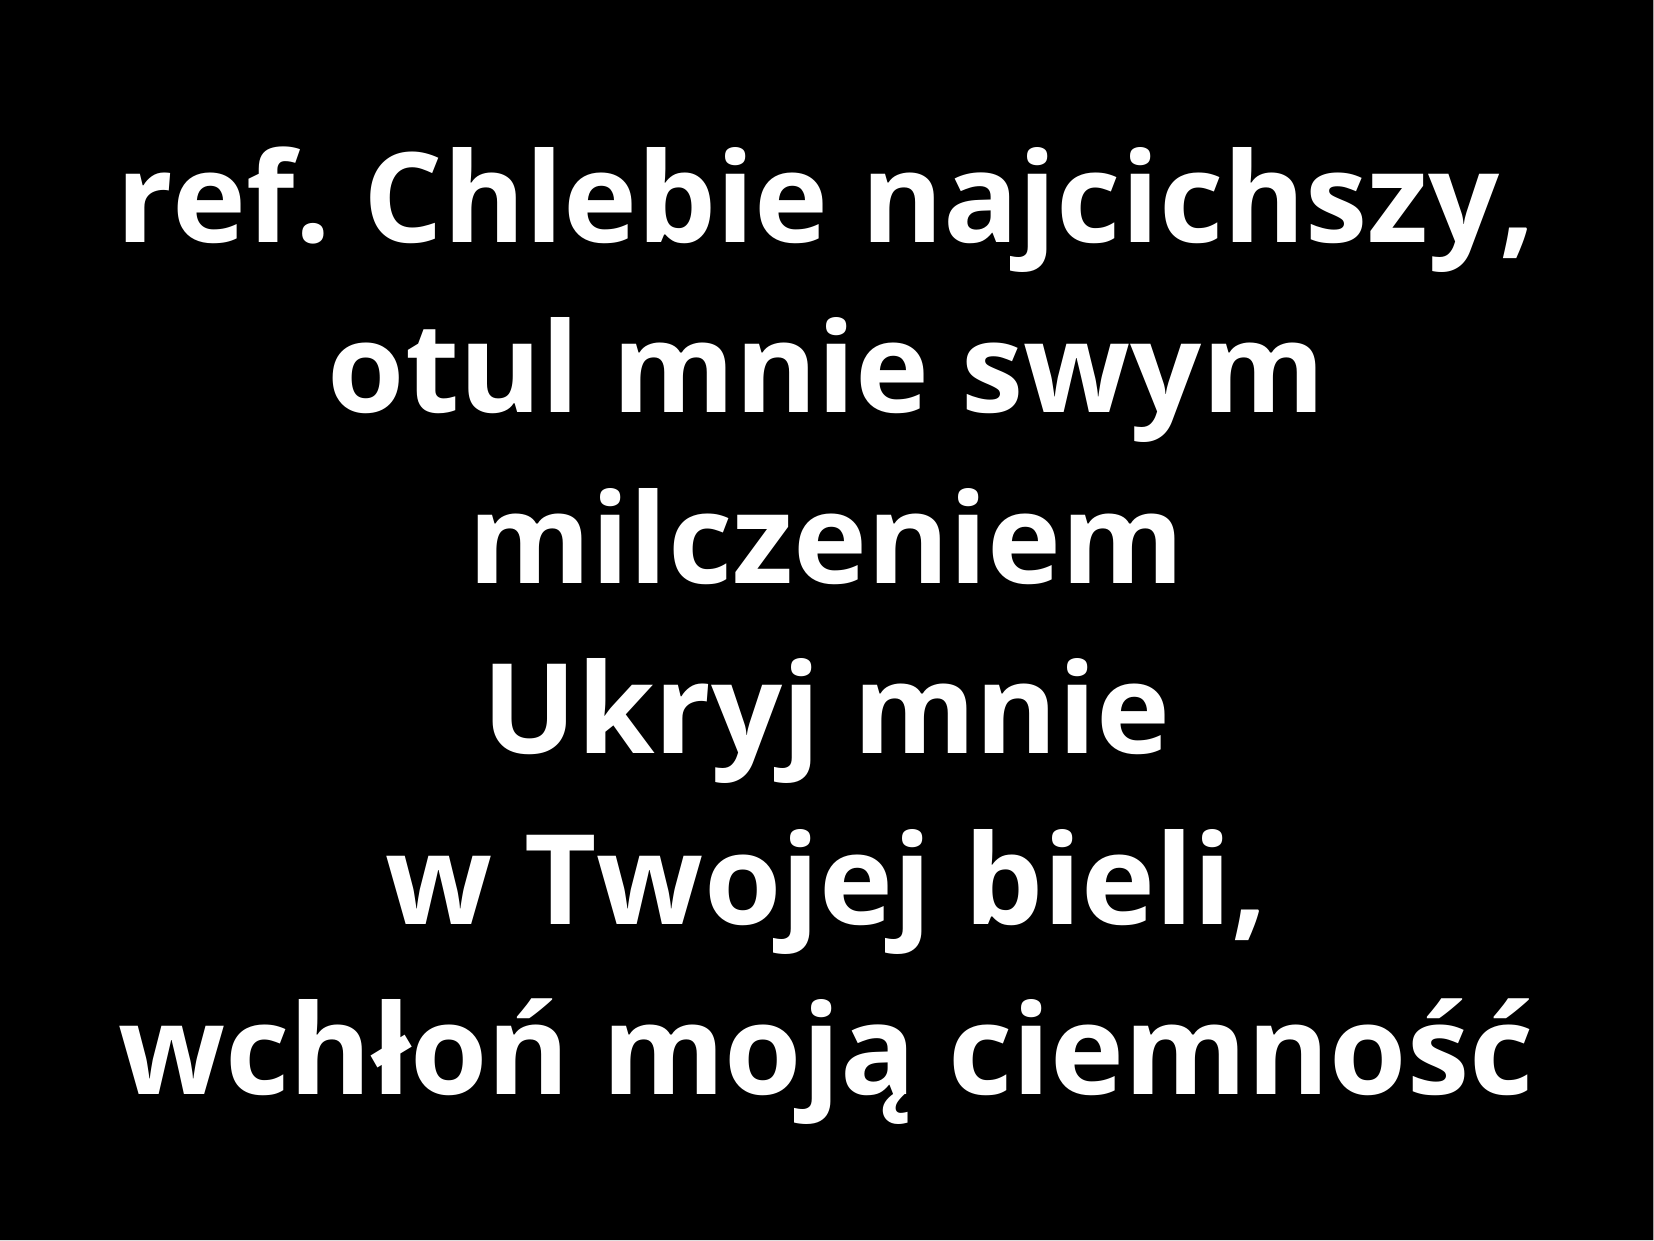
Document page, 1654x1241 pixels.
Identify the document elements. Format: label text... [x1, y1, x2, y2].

title ref. Chlebie najcichszy, otul mnie swym milczeniem Ukryj mnie w Twojej bieli, wchłoń moją ciemność [0, 0, 1654, 1241]
